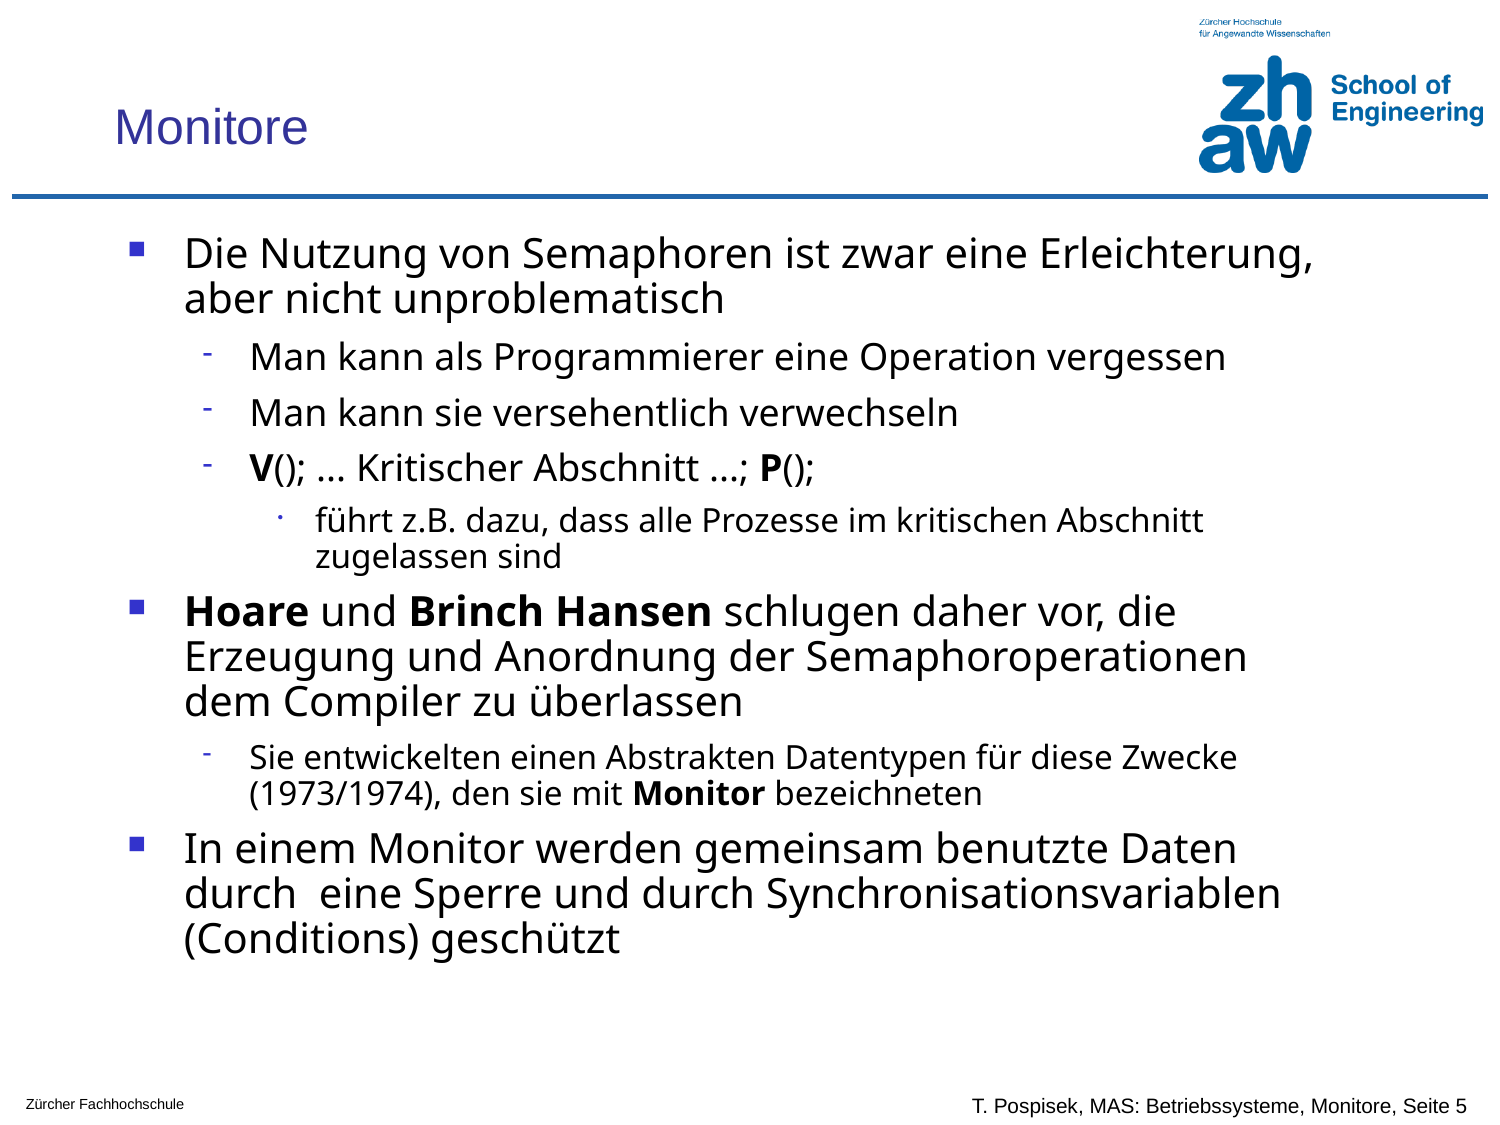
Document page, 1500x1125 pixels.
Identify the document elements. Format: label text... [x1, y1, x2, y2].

list Die Nutzung von Semaphoren ist zwar eine Erleichterung, aber nicht unproblematisch Man kann als Programmierer eine Operation vergessen Man kann sie versehentlich verwechseln V(); ... Kritischer Abschnitt ...; P(); führt z.B. dazu, dass alle Prozesse im kritischen Abschnitt zugelassen sind Hoare und Brinch Hansen schlugen daher vor, die Erzeugung und Anordnung der Semaphoroperationen dem Compiler zu überlassen Sie entwickelten einen Abstrakten Datentypen für diese Zwecke (1973/1974), den sie mit Monitor bezeichneten In einem Monitor werden gemeinsam benutzte Daten durch eine Sperre und durch Synchronisationsvariablen (Conditions) geschützt [112, 224, 1363, 963]
title Monitore [99, 50, 1379, 163]
picture [1199, 19, 1483, 173]
